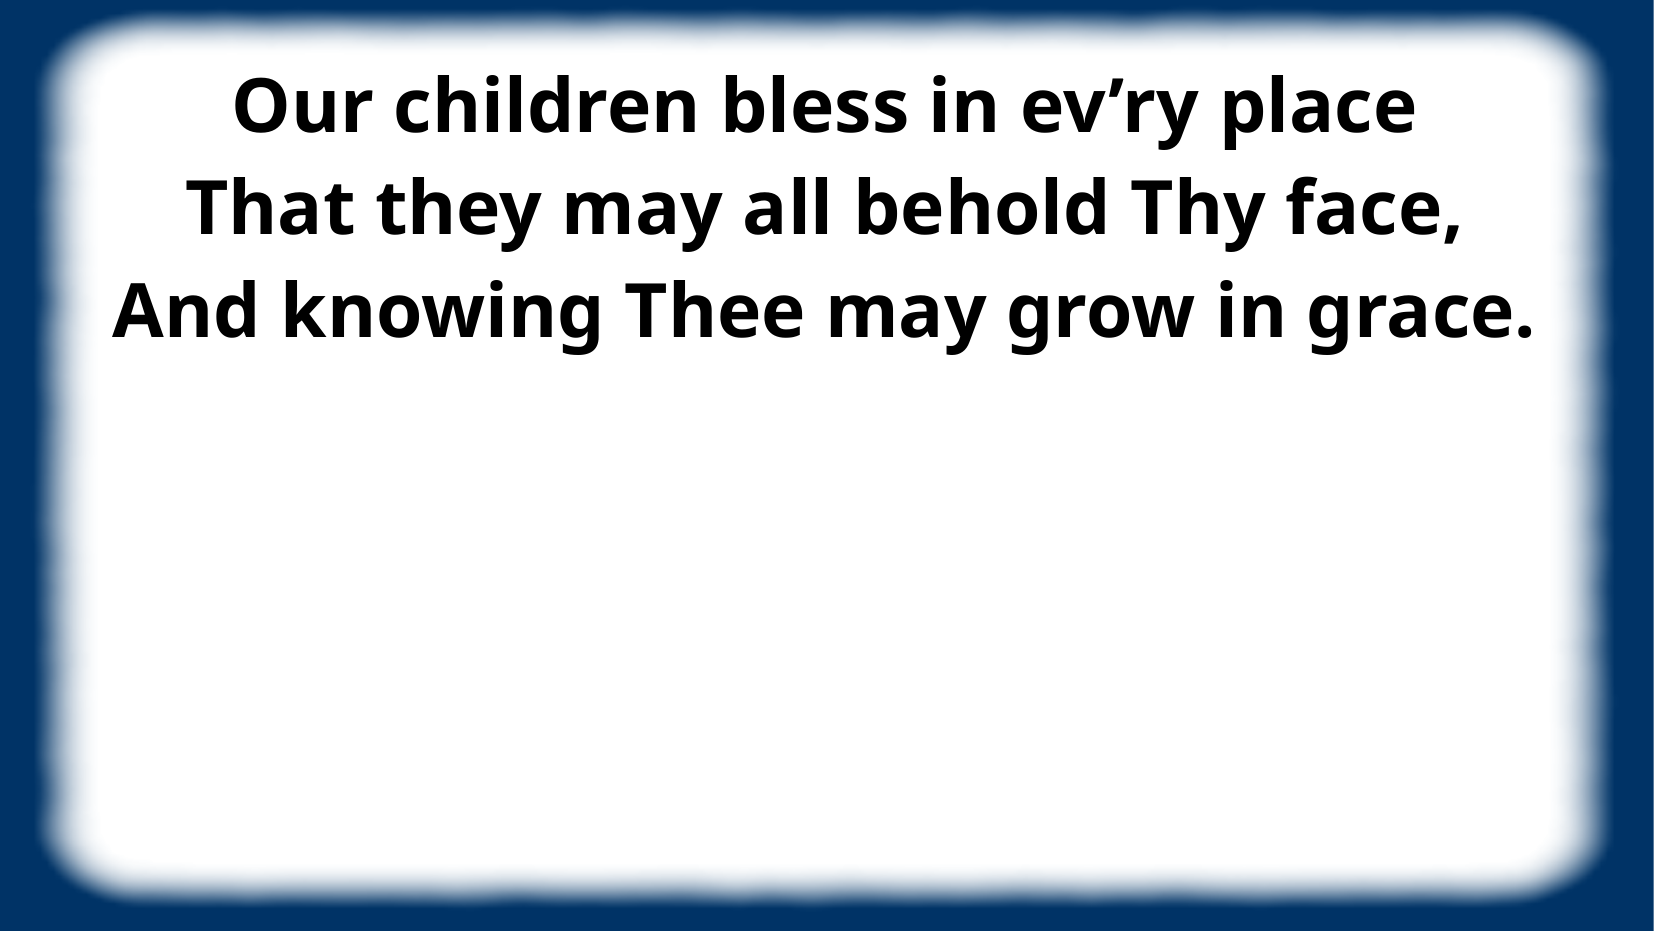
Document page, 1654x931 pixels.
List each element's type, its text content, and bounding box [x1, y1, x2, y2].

text_box Our children bless in ev’ry place That they may all behold Thy face, And knowing Thee may grow in grace. [75, 45, 1576, 360]
picture [0, 0, 1654, 931]
